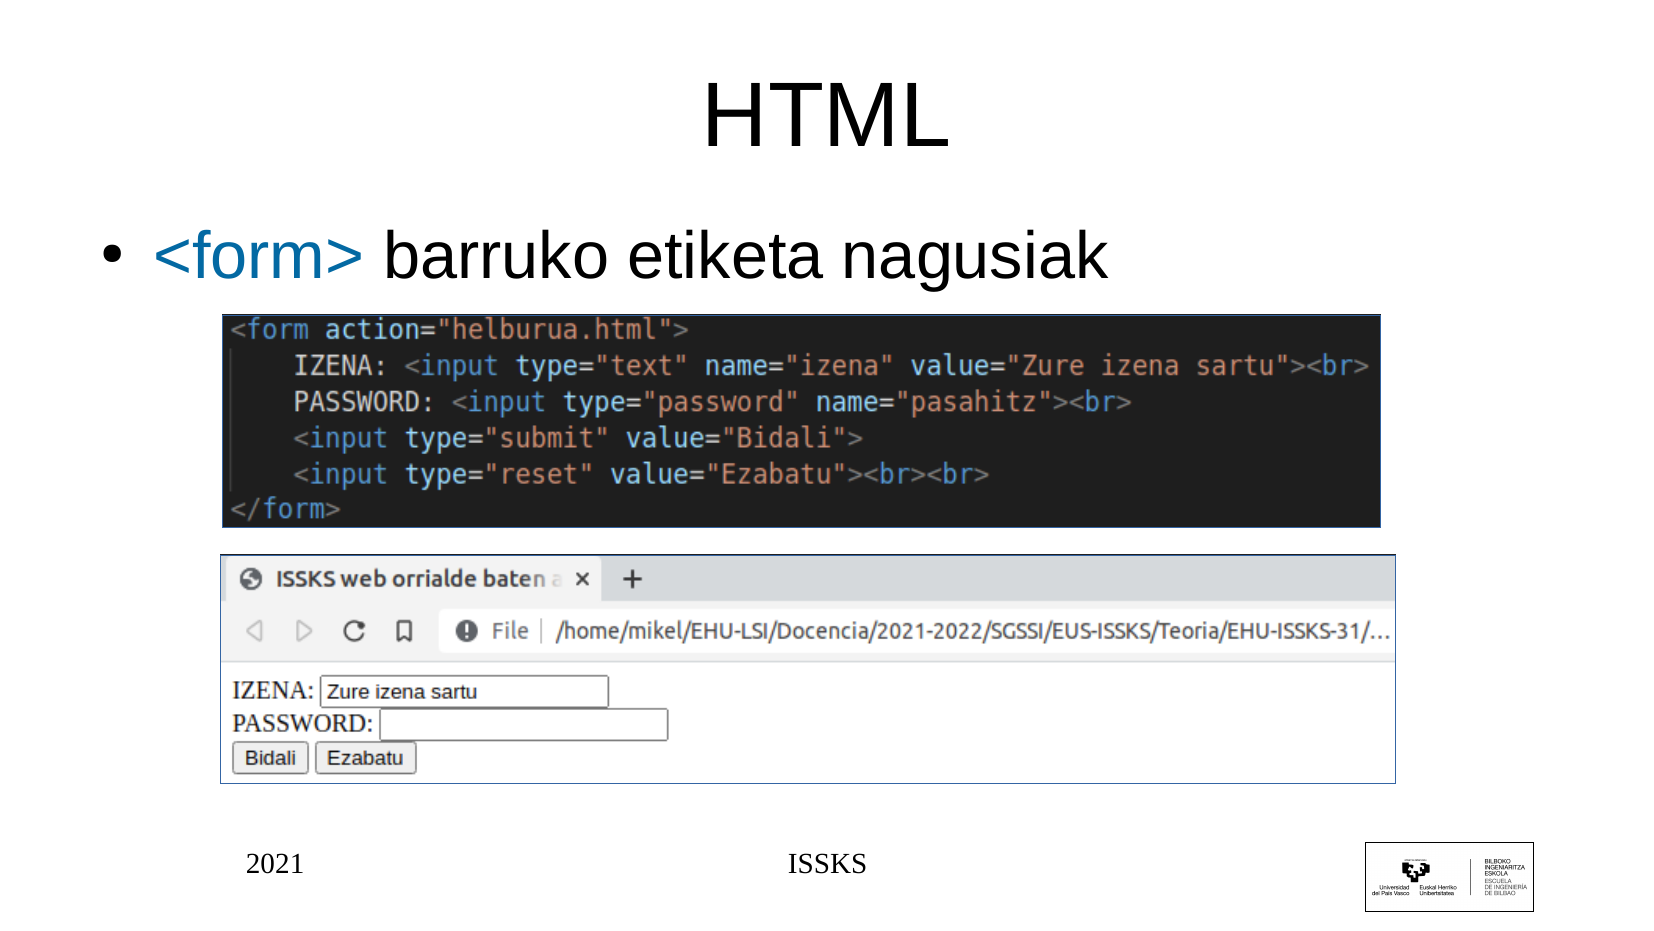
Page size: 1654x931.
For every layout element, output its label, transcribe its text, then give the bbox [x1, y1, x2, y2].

picture [1366, 843, 1533, 911]
picture [222, 314, 1381, 528]
list <form> barruko etiketa nagusiak [82, 217, 1456, 758]
title HTML [82, 37, 1571, 193]
picture [220, 554, 1396, 784]
